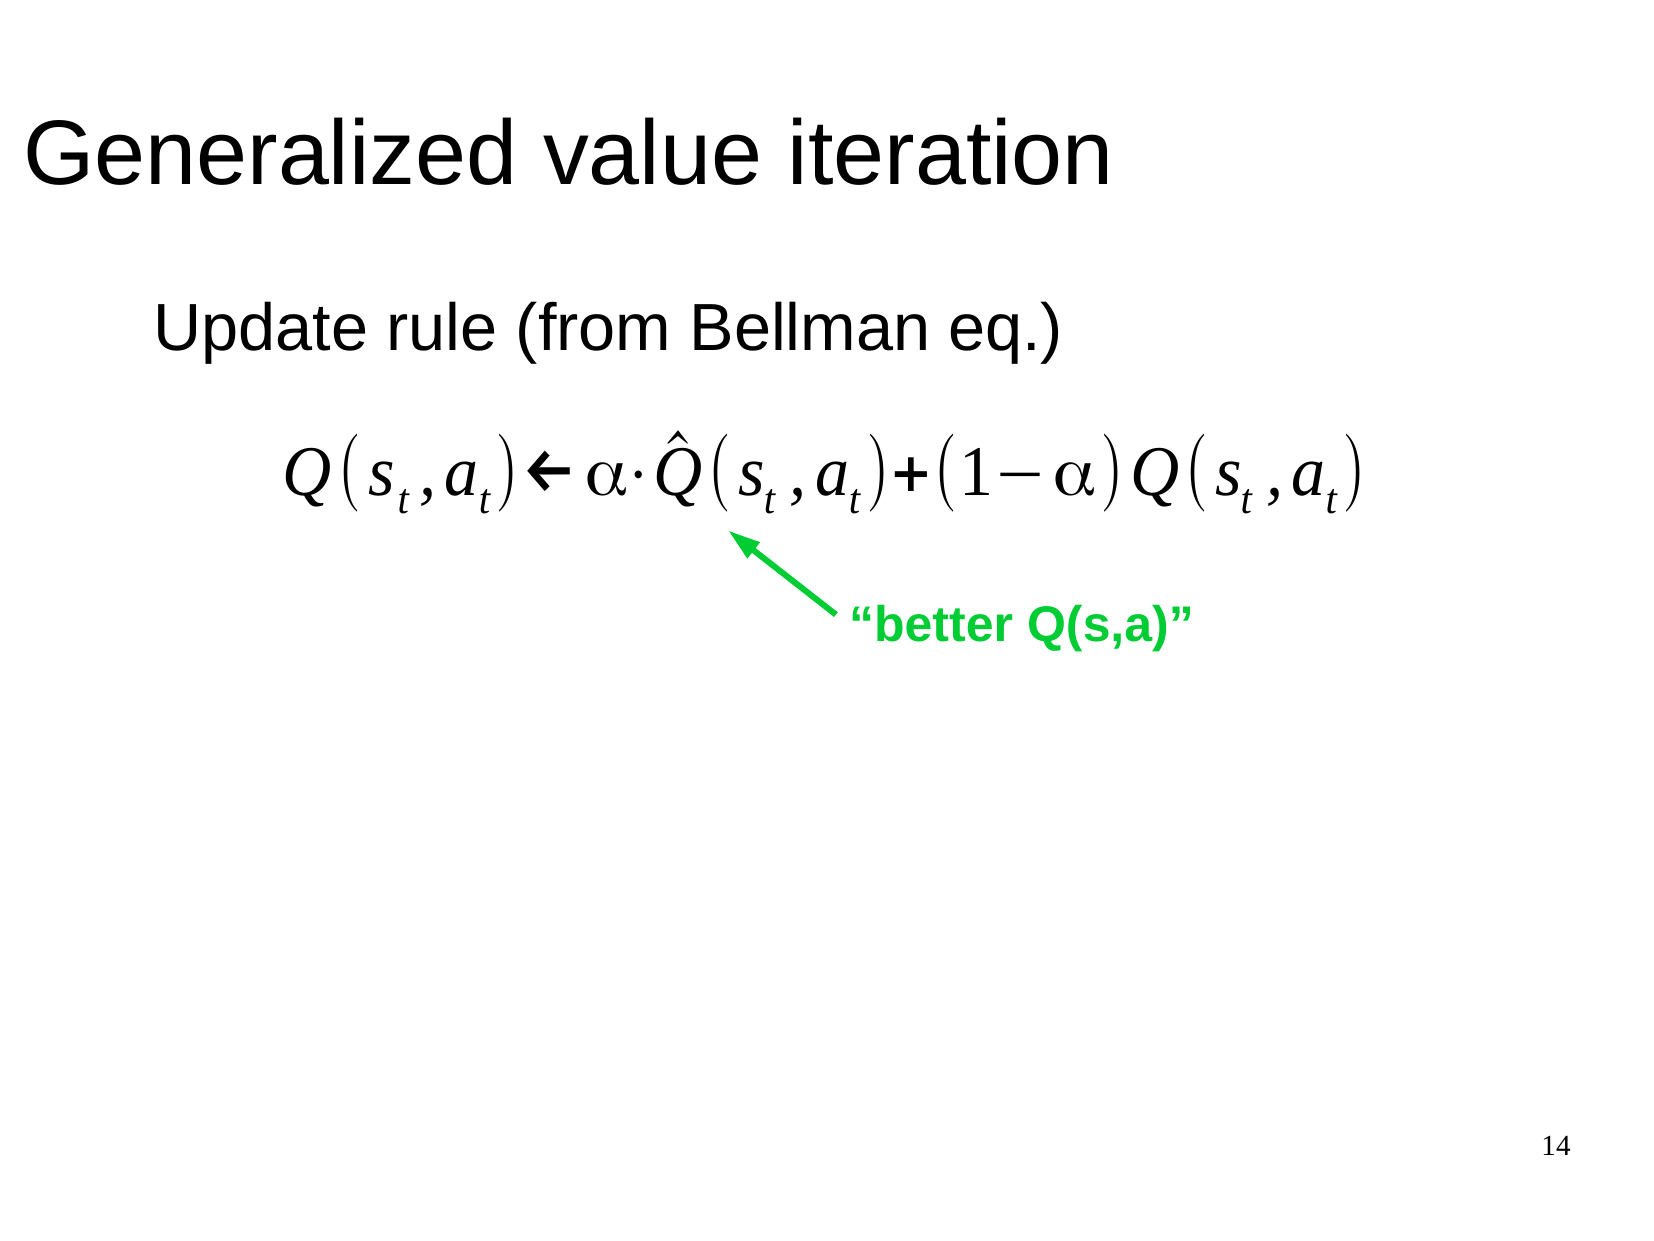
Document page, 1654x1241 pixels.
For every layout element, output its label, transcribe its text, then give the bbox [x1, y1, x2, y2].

text_box “better Q(s,a)” [831, 586, 1213, 717]
list Update rule (from Bellman eq.) [82, 290, 1571, 1010]
chart [265, 424, 1383, 523]
title Generalized value iteration [23, 49, 1512, 257]
